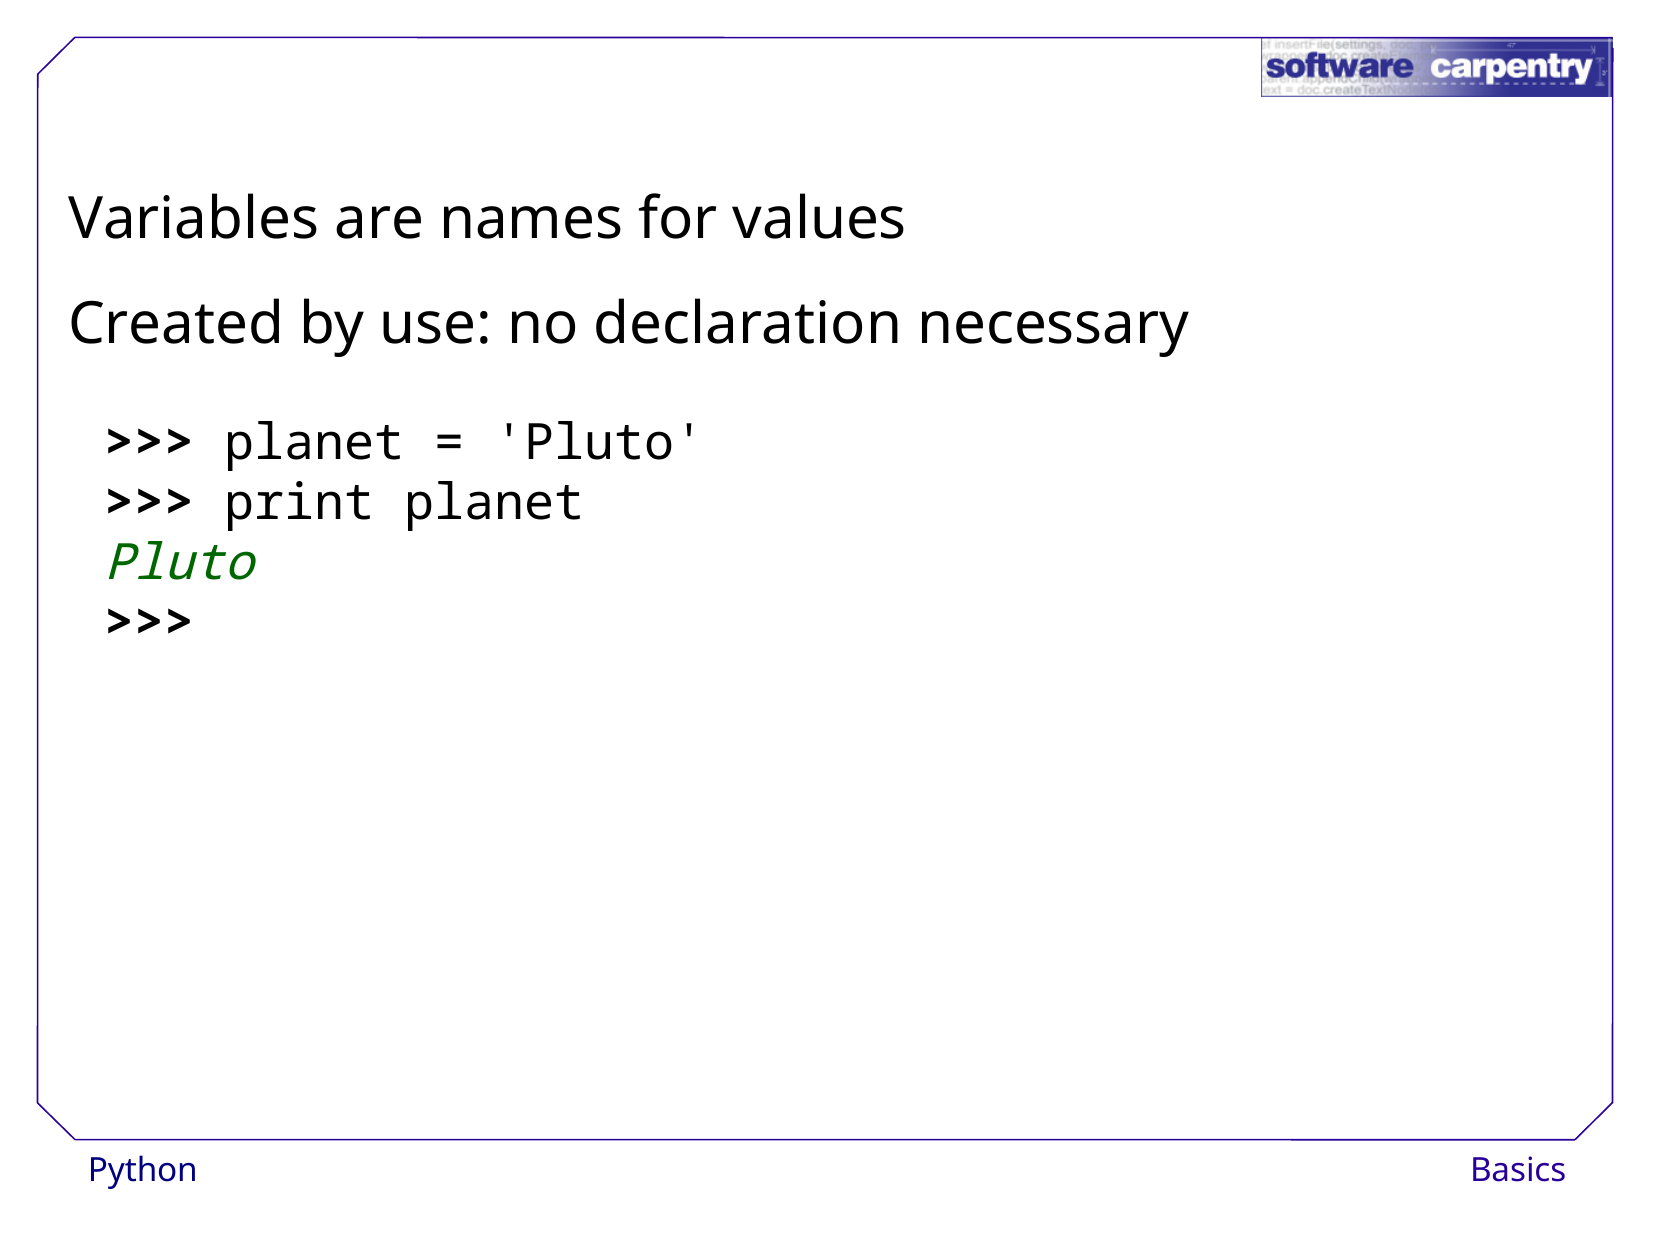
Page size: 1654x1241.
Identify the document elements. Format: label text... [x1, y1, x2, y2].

text_box Variables are names for values Created by use: no declaration necessary [53, 137, 1355, 364]
picture [1261, 39, 1613, 97]
text_box >>> planet = 'Pluto' >>> print planet Pluto >>> [89, 402, 657, 885]
